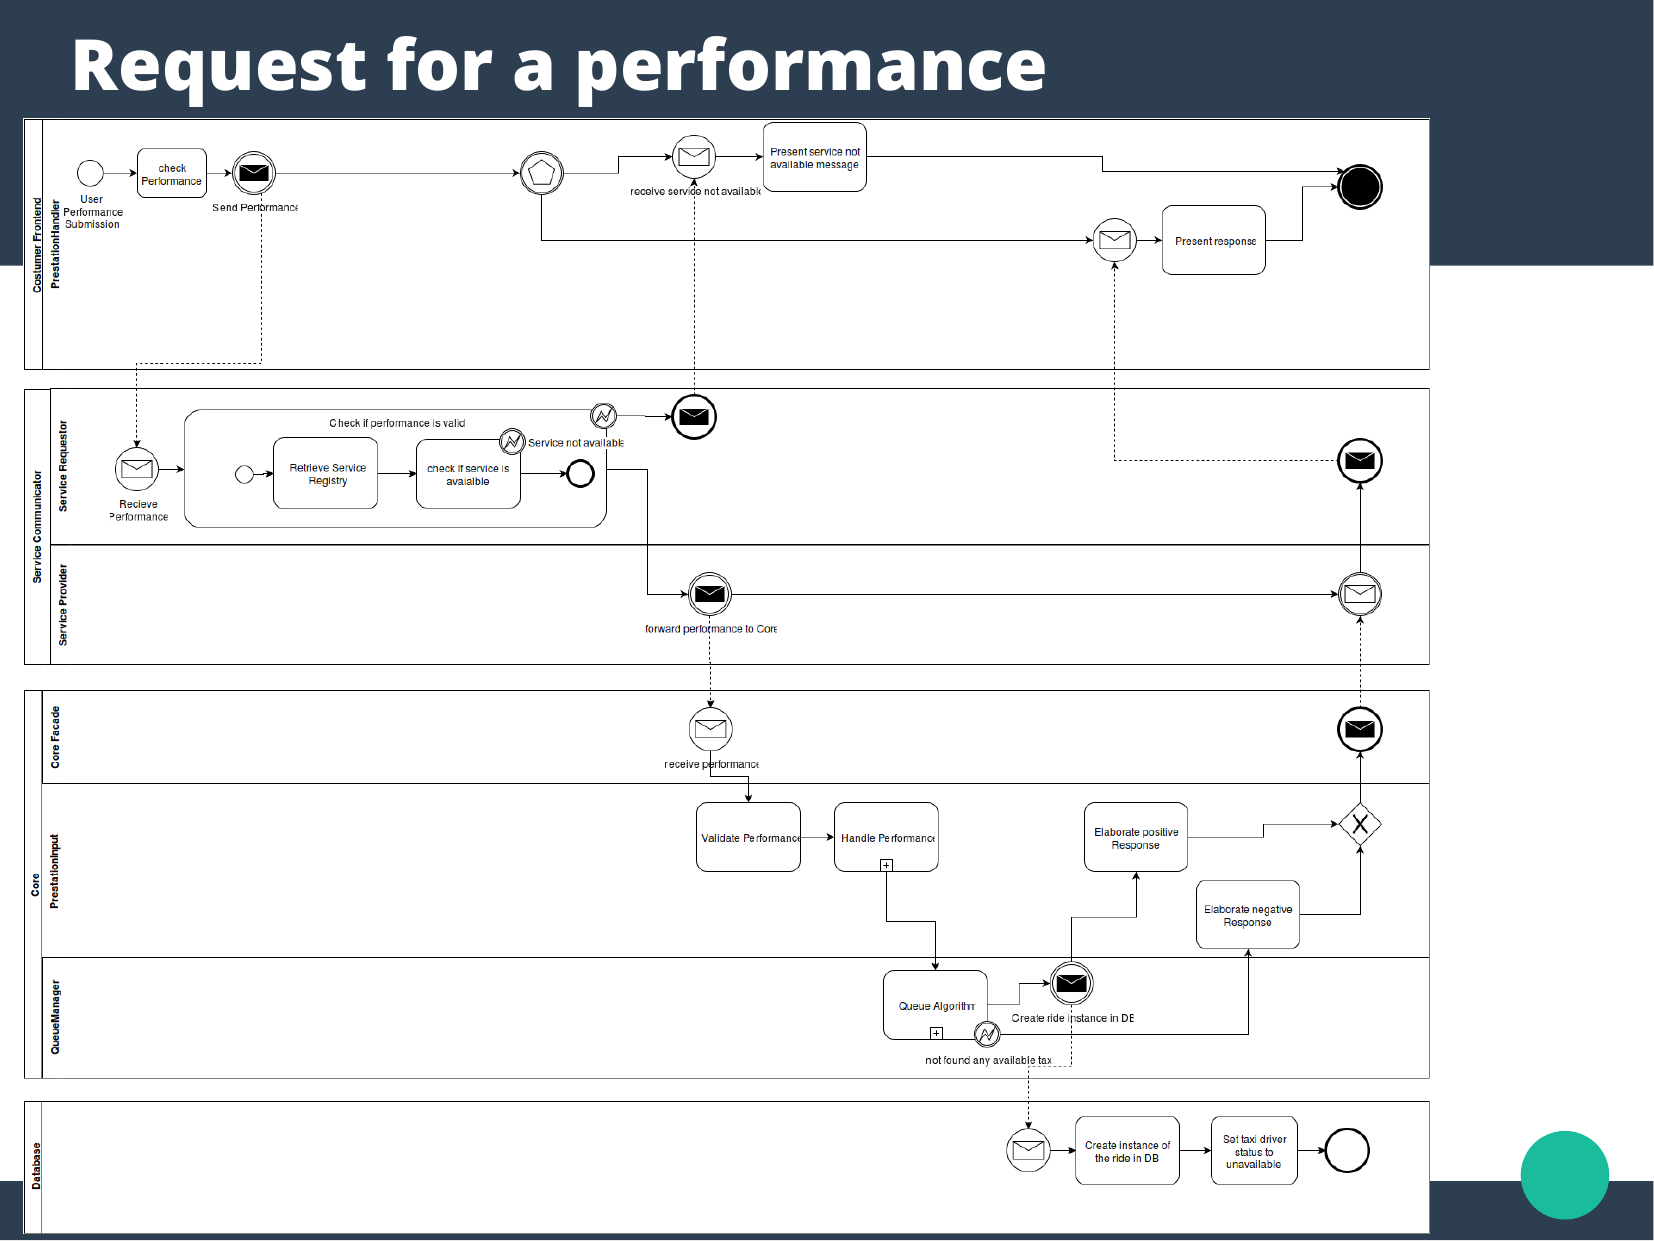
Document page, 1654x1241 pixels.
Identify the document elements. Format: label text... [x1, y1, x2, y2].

title Request for a performance [70, 0, 1607, 142]
picture [23, 118, 1430, 1235]
